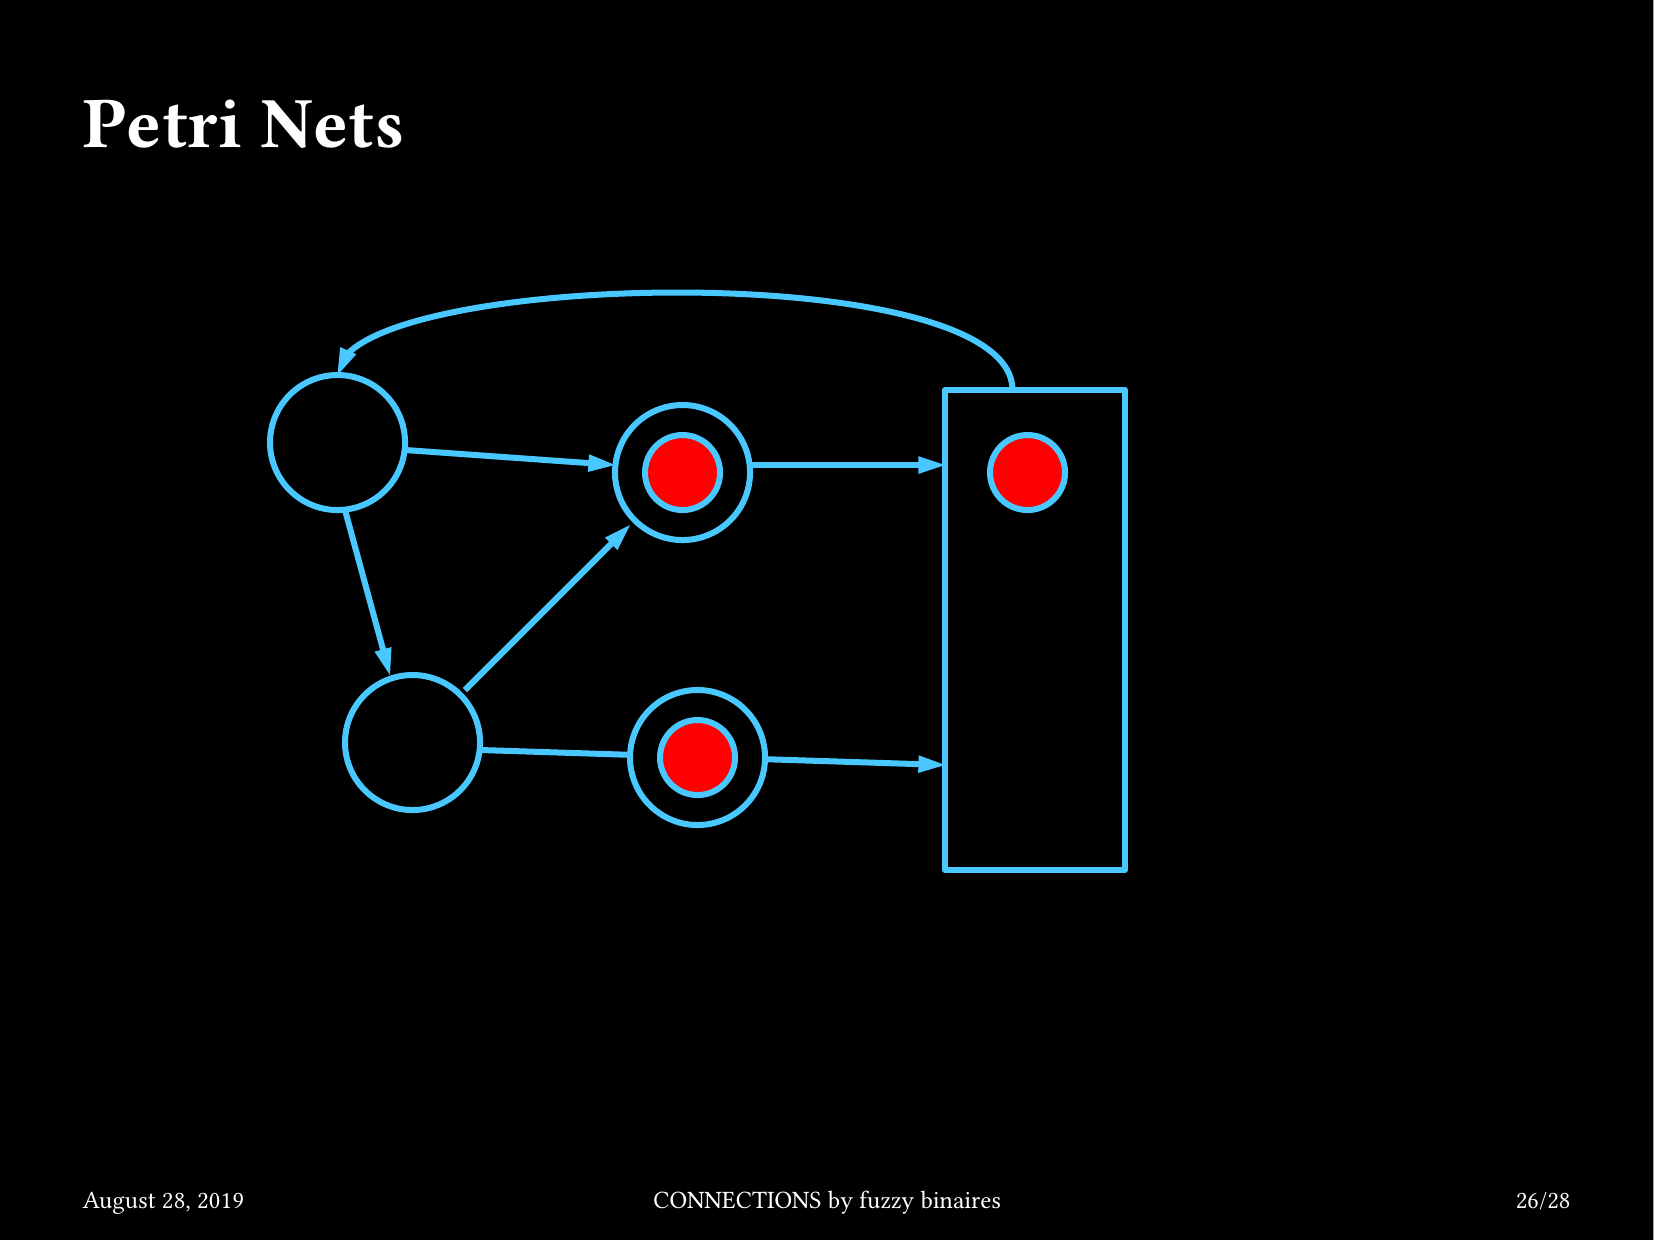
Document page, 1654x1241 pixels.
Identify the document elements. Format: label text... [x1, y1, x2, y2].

text_box [630, 690, 766, 826]
title Petri Nets [82, 49, 1571, 200]
text_box [945, 390, 1126, 871]
text_box [615, 405, 751, 541]
text_box [345, 675, 481, 811]
text_box [270, 375, 406, 511]
